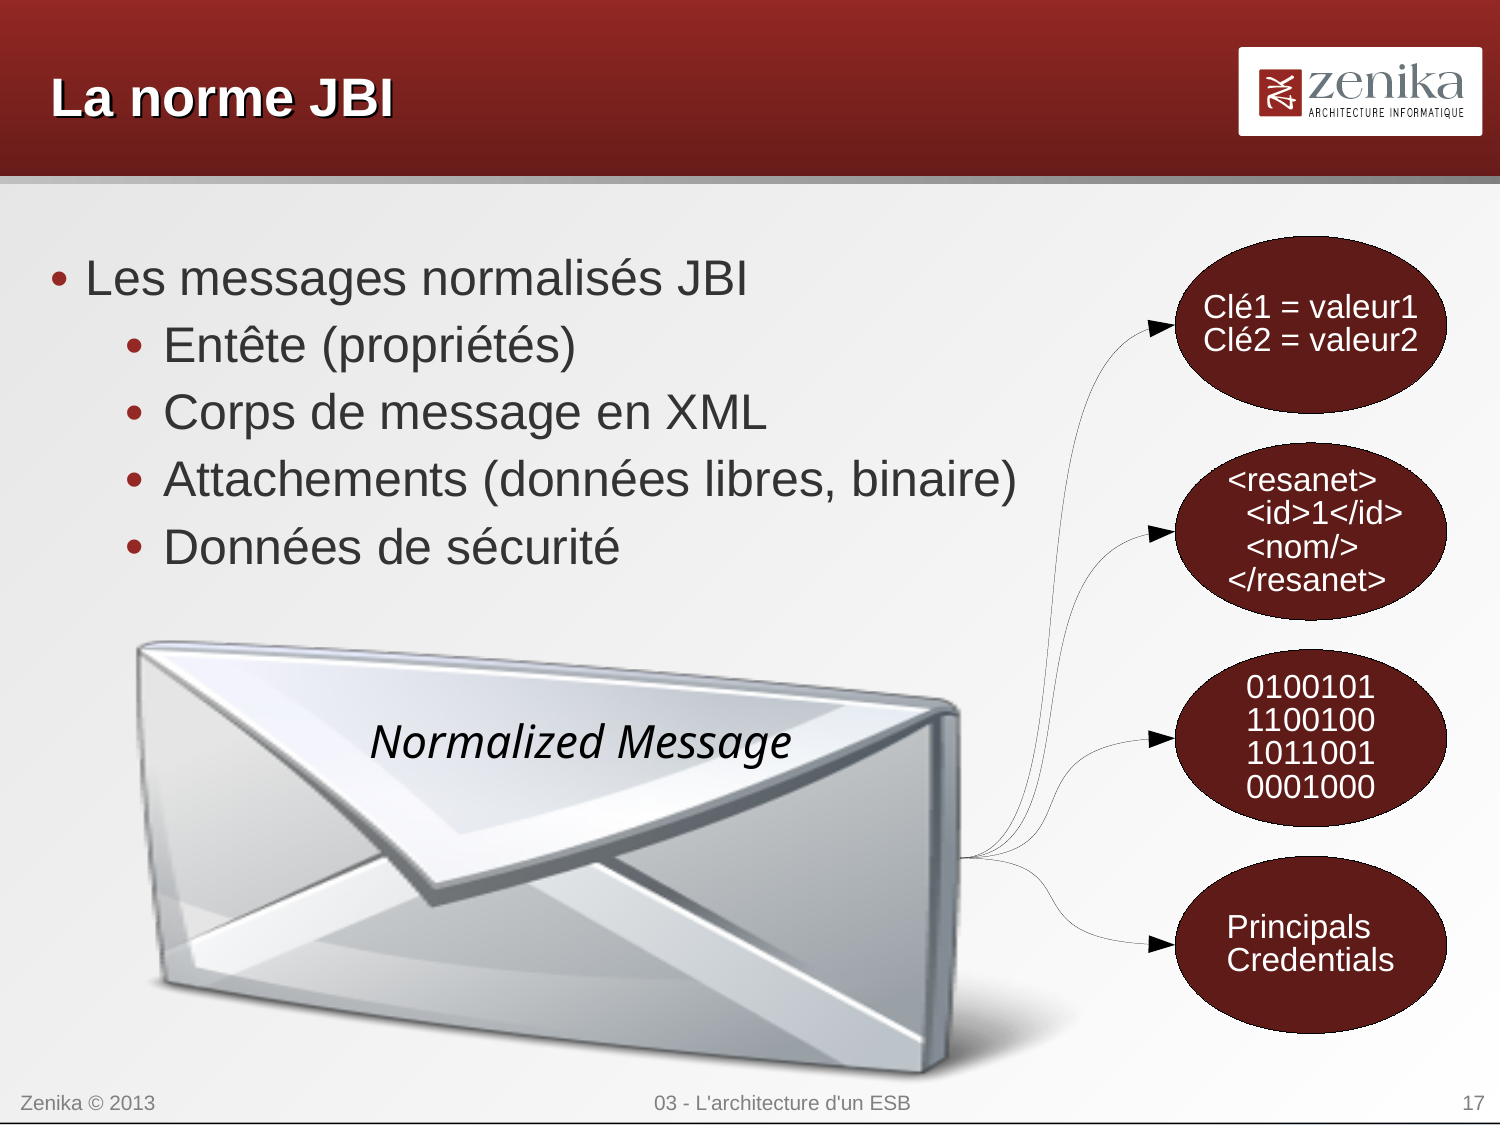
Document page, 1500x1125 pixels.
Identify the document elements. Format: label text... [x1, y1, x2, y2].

list Les messages normalisés JBI Entête (propriétés) Corps de message en XML Attachements (données libres, binaire) Données de sécurité [50, 250, 1477, 1064]
text_box Normalized Message [354, 705, 768, 768]
picture [100, 1064, 1089, 1125]
title La norme JBI [50, 22, 1206, 172]
text_box <resanet> <id>1</id> <nom/> </resanet> [1175, 442, 1447, 621]
text_box Principals Credentials [1175, 856, 1447, 1034]
text_box 0100101 1100100 1011001 0001000 [1175, 649, 1447, 827]
picture [1257, 58, 1464, 125]
text_box Clé1 = valeur1 Clé2 = valeur2 [1175, 236, 1447, 414]
